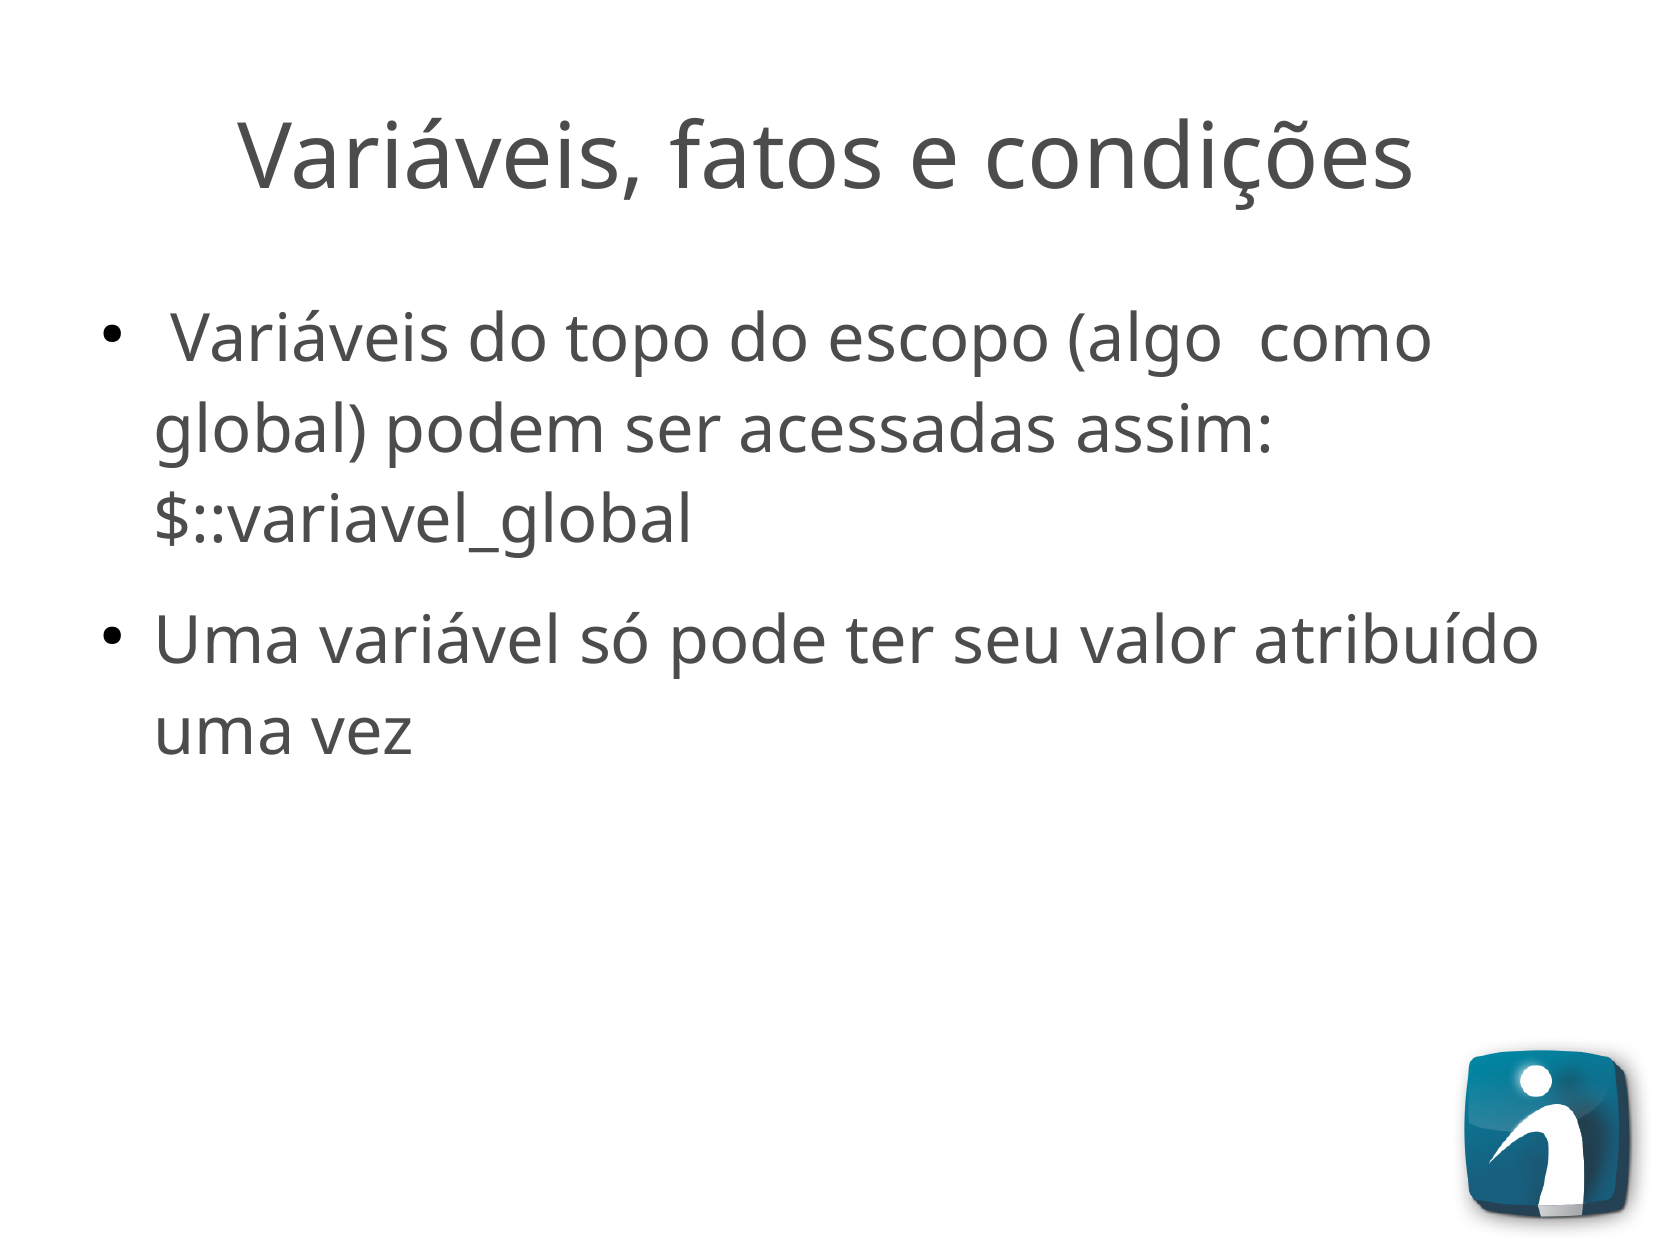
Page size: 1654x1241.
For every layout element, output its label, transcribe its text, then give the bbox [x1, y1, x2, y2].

picture [1447, 1035, 1654, 1241]
title Variáveis, fatos e condições [82, 49, 1571, 257]
list Variáveis do topo do escopo (algo como global) podem ser acessadas assim:$::variavel_global Uma variável só pode ter seu valor atribuído uma vez [82, 290, 1571, 1010]
